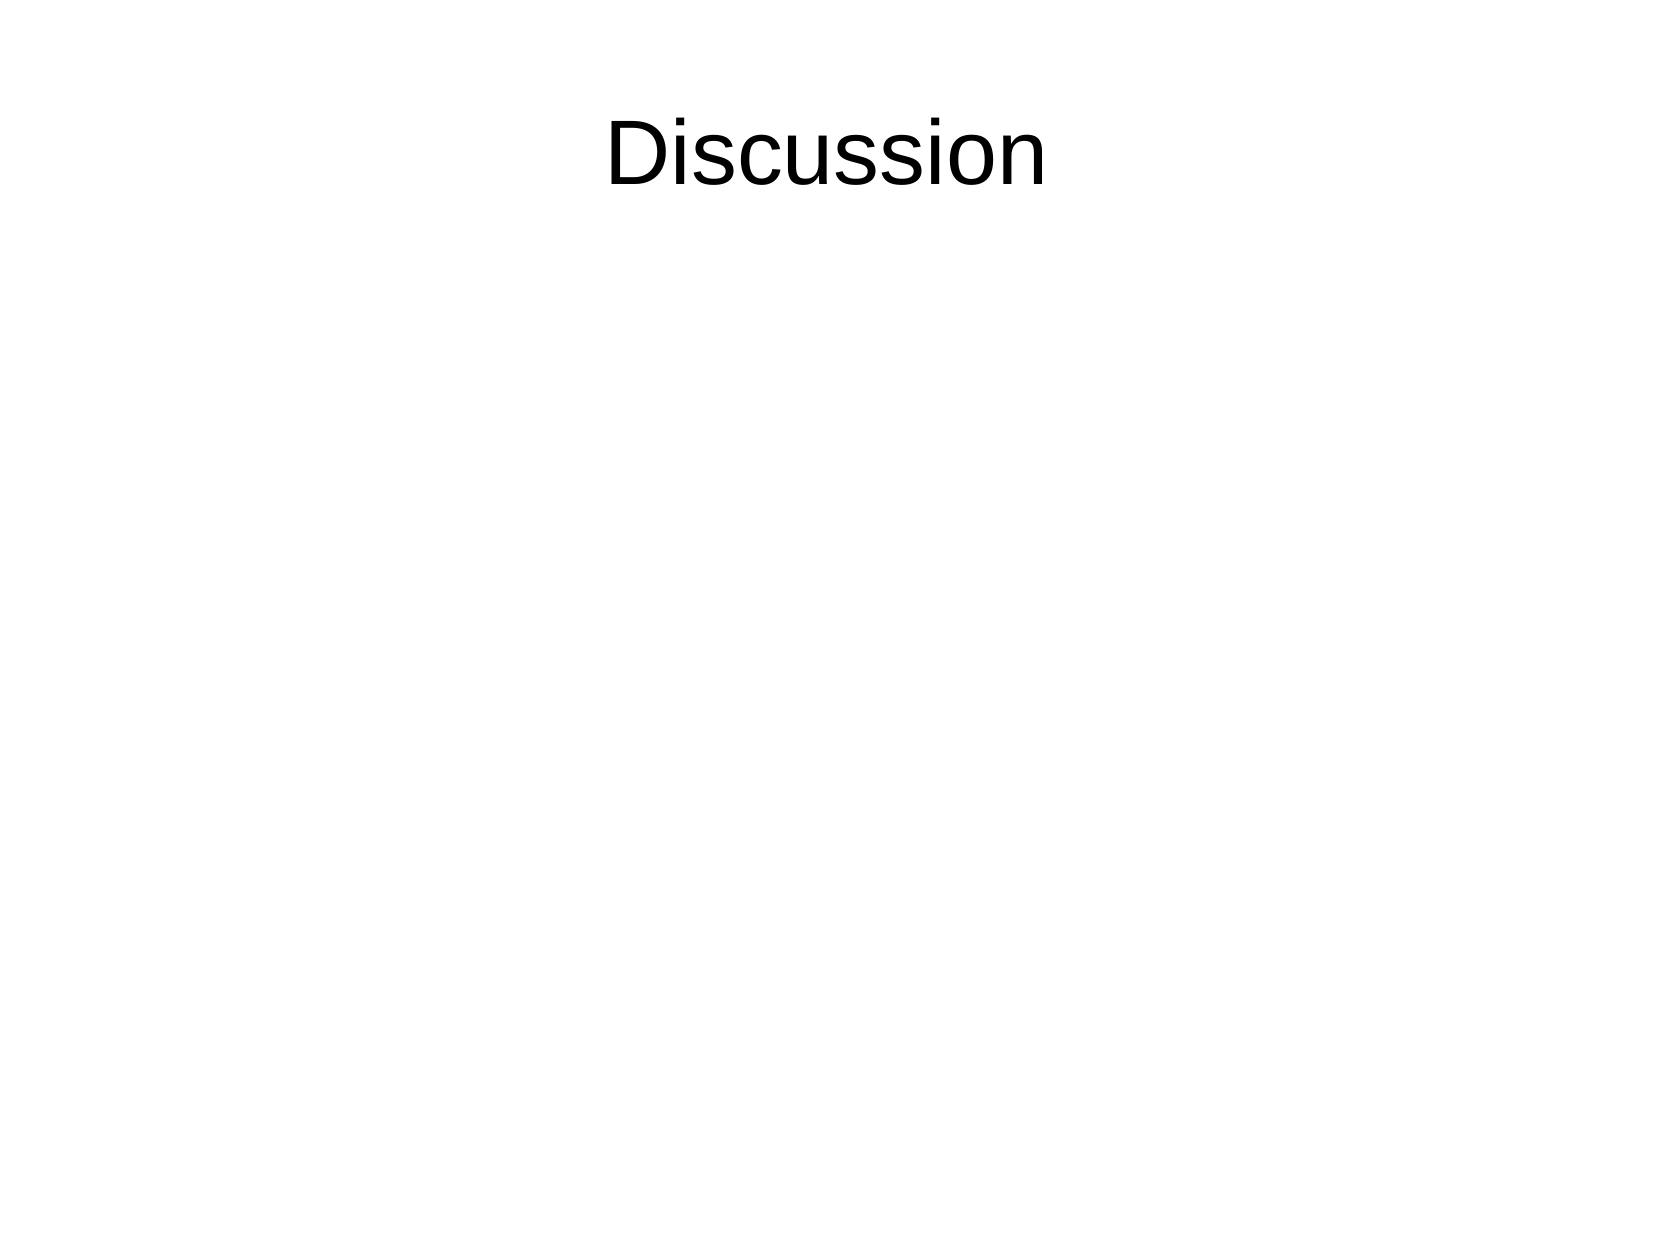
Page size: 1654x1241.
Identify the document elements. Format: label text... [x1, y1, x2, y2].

title Discussion [82, 49, 1571, 257]
